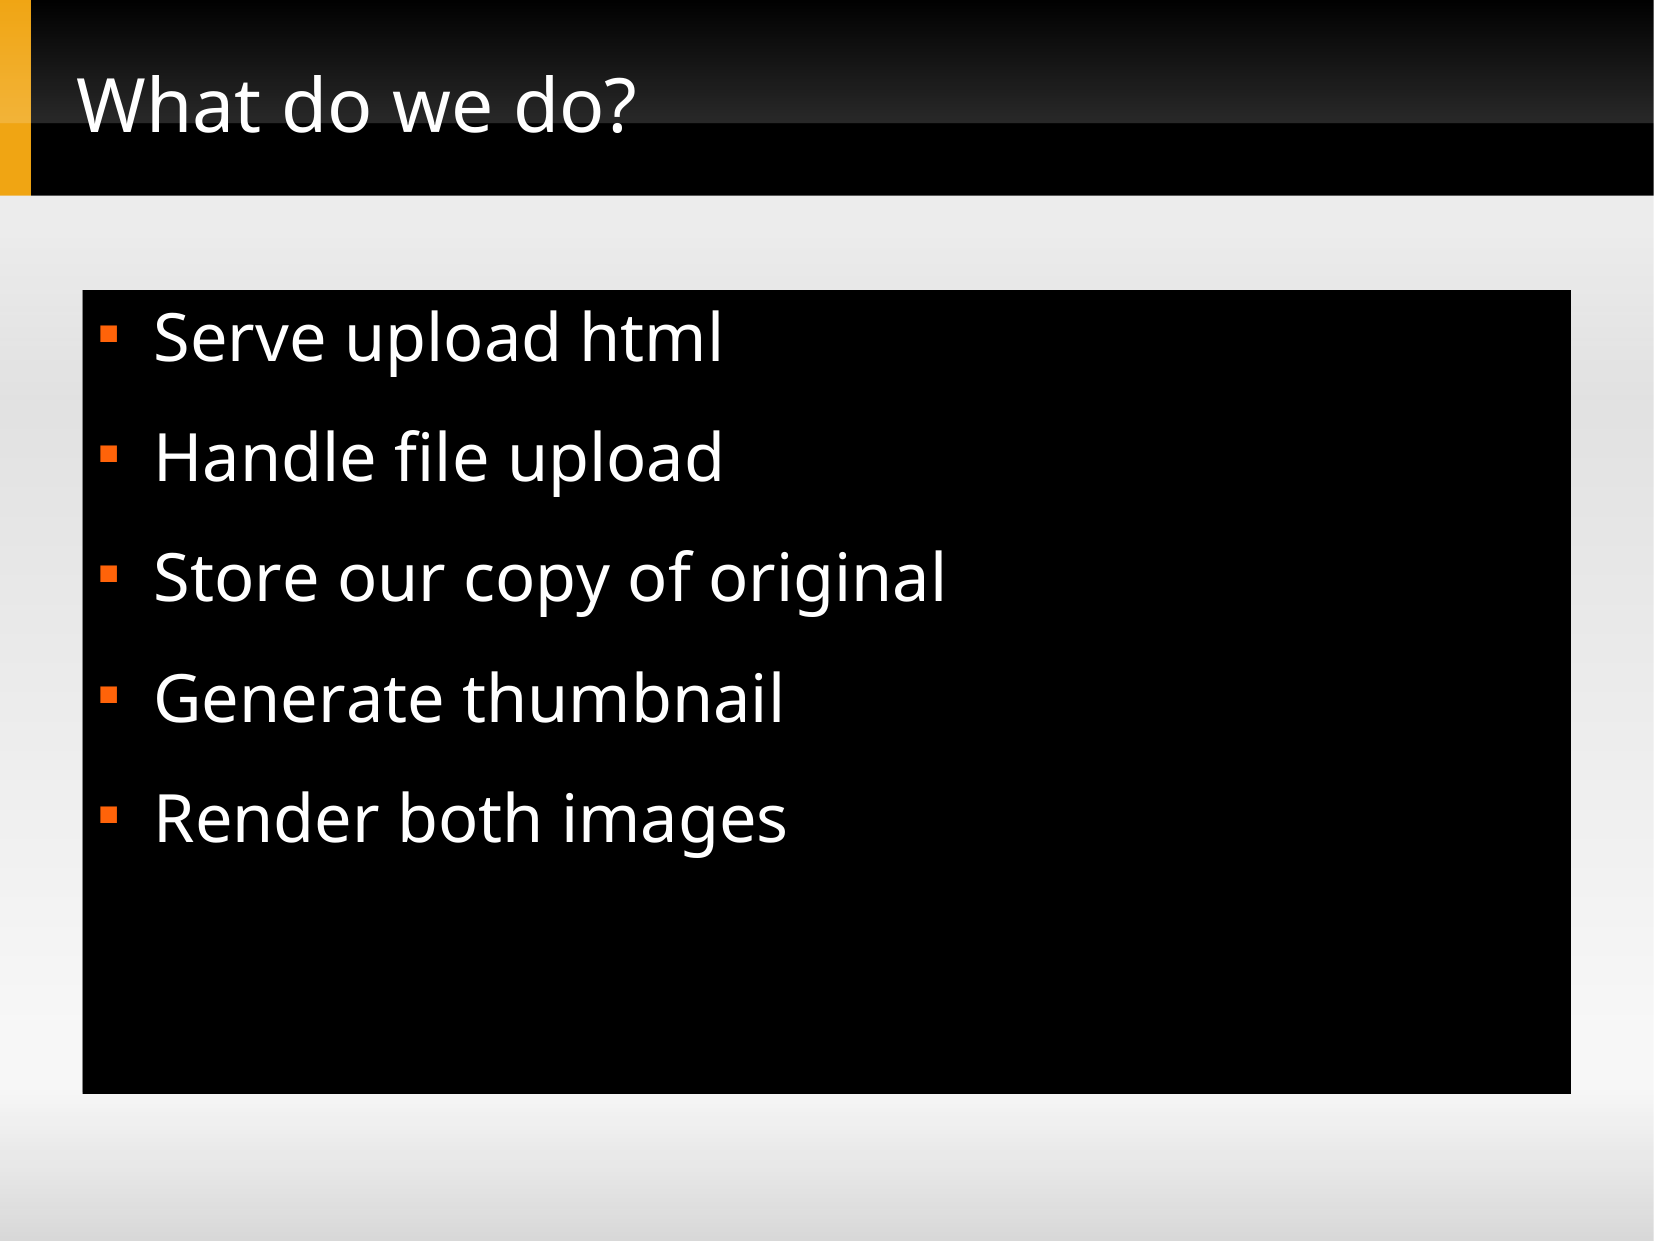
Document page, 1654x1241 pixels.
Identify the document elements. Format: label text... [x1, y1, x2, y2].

title What do we do? [76, 7, 1565, 200]
list Serve upload html Handle file upload Store our copy of original Generate thumbnail Render both images [82, 290, 1571, 1094]
picture [0, 0, 1654, 1241]
